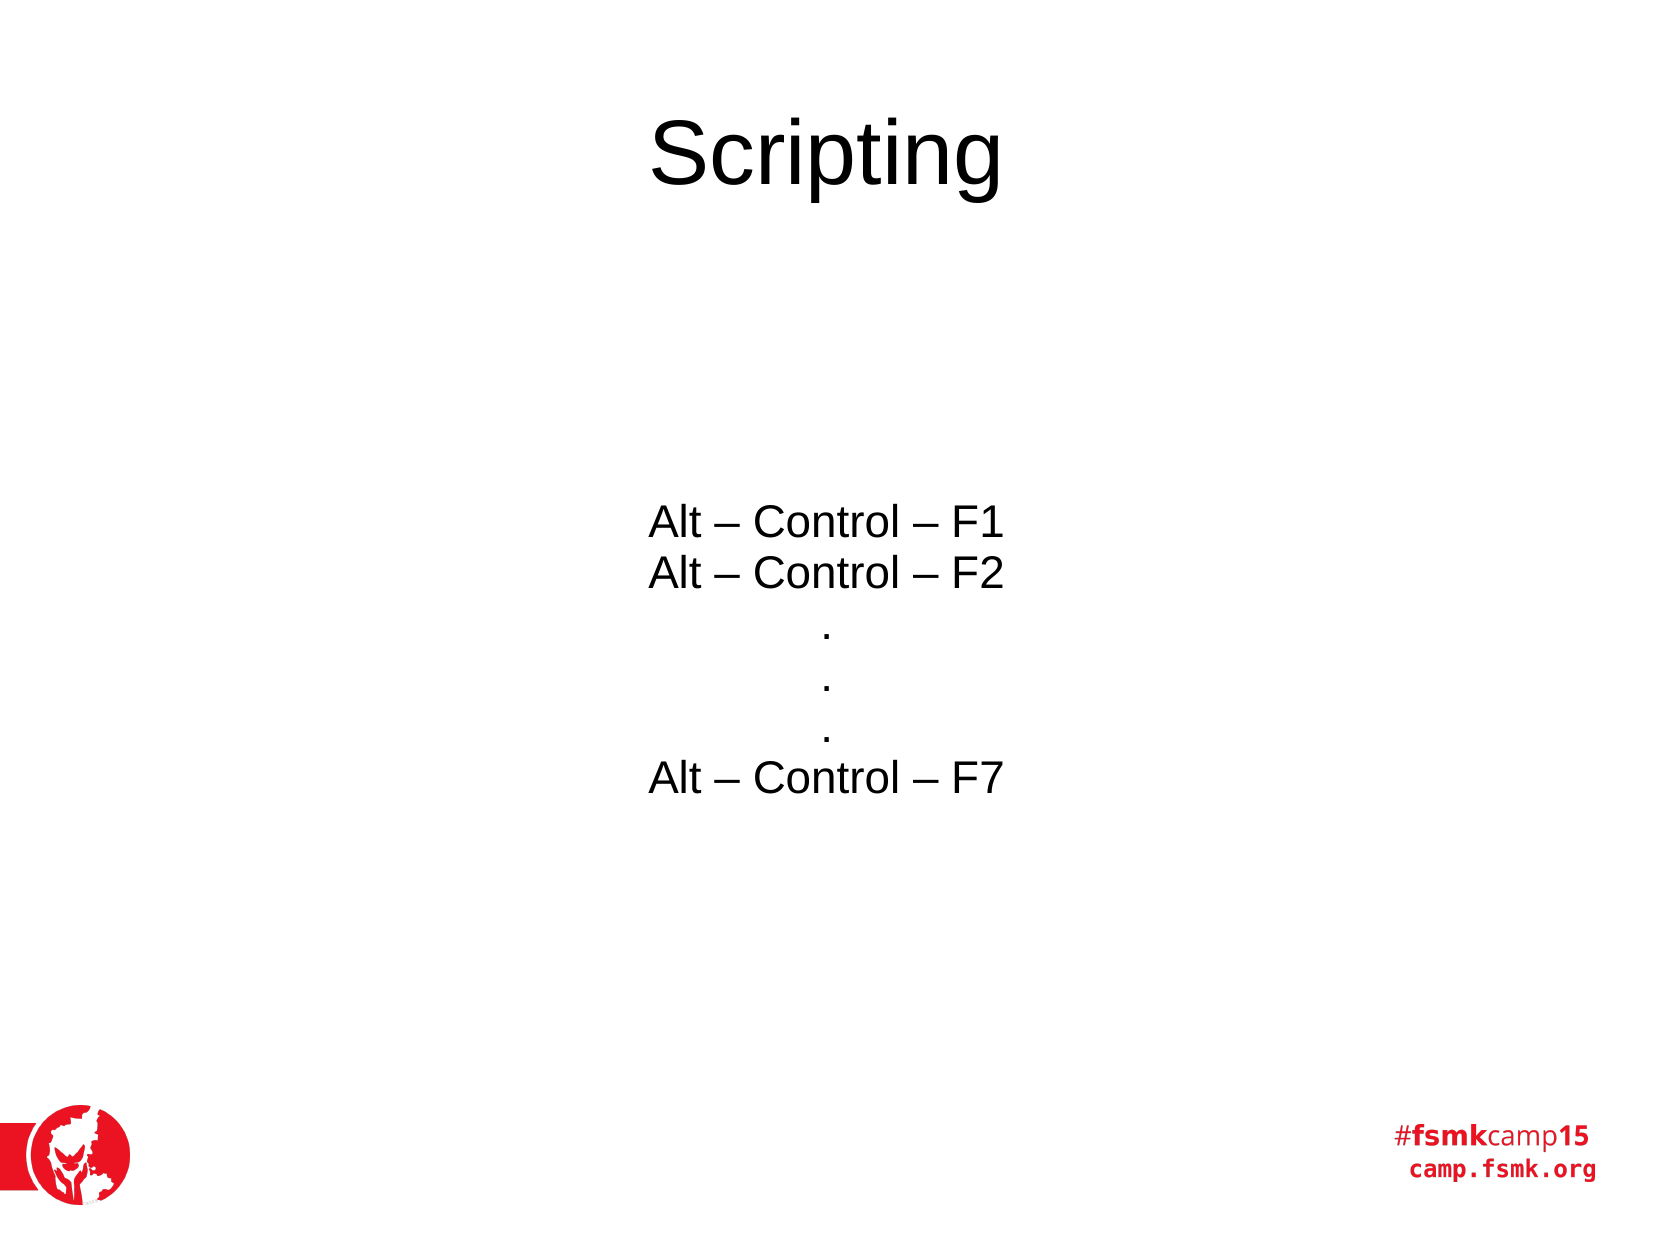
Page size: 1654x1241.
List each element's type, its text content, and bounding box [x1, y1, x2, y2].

picture [1394, 1124, 1595, 1182]
title Scripting [82, 49, 1571, 243]
picture [0, 1105, 130, 1205]
subtitle Alt – Control – F1 Alt – Control – F2 . . . Alt – Control – F7 [82, 243, 1571, 1057]
